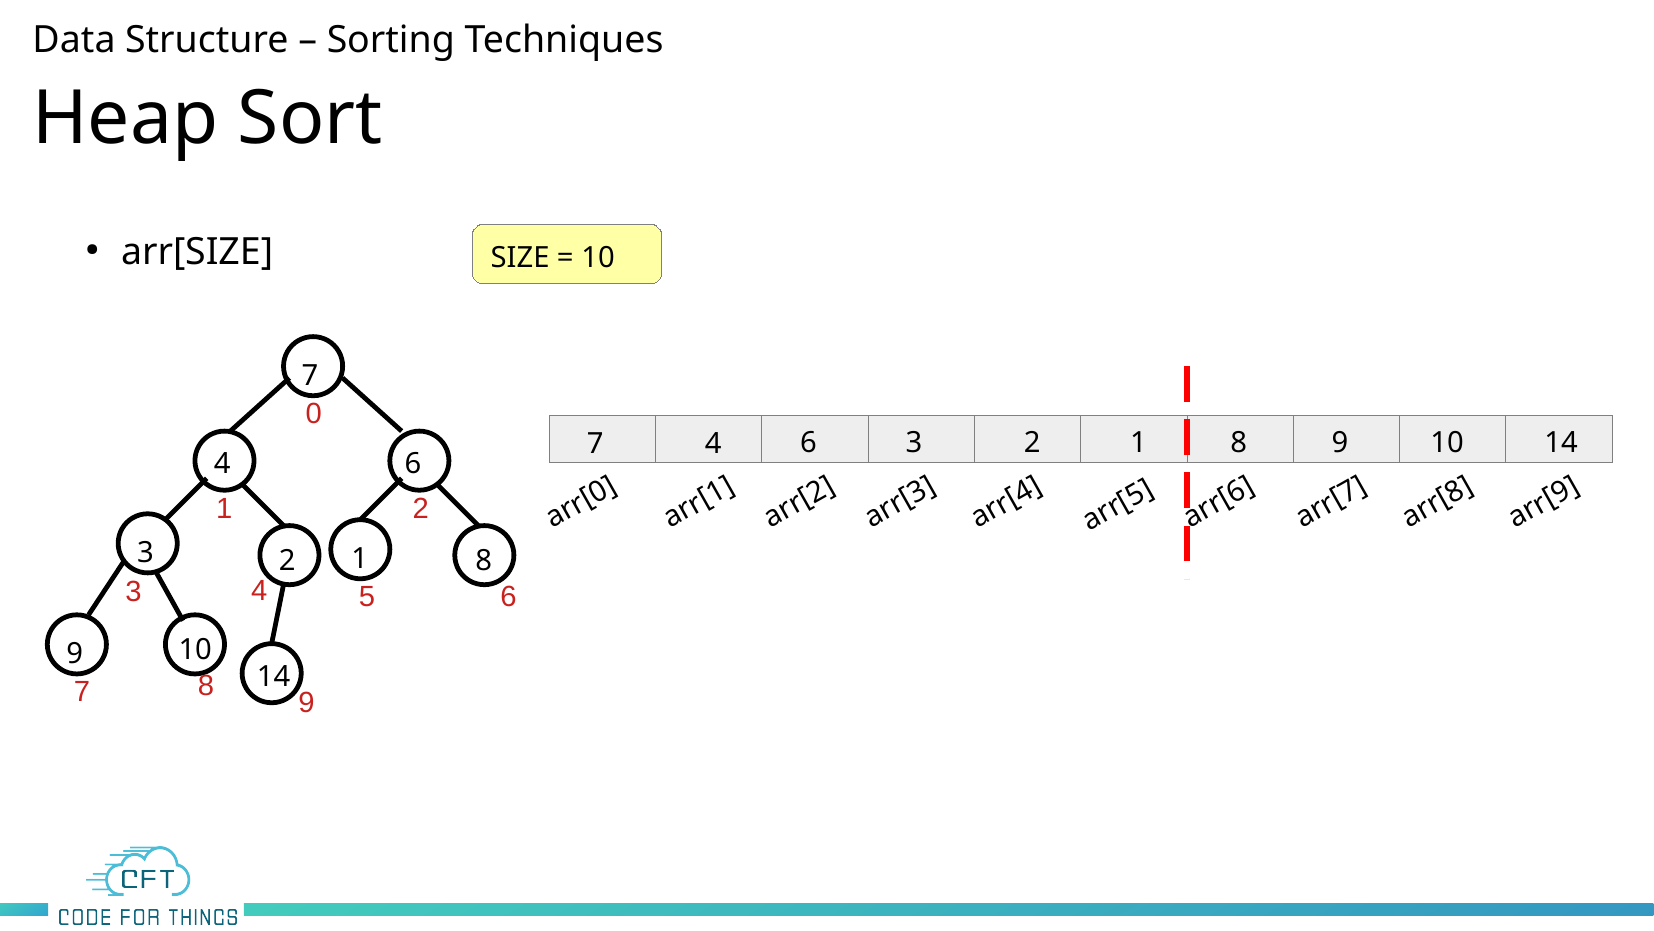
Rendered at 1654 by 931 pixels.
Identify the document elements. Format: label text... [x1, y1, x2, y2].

text_box [644, 415, 690, 463]
text_box 8 [183, 661, 229, 710]
picture [59, 846, 237, 925]
text_box arr[4] [949, 439, 1087, 554]
text_box 7 [572, 415, 644, 465]
text_box arr[SIZE] [70, 217, 315, 284]
text_box 3 [110, 567, 116, 576]
text_box [1384, 415, 1415, 463]
text_box 10 [163, 620, 231, 670]
text_box 9 [283, 679, 330, 727]
text_box 2 [264, 531, 313, 581]
text_box 1 [336, 529, 385, 579]
text_box 2 [1009, 413, 1058, 463]
text_box arr[1] [637, 451, 774, 554]
text_box [404, 431, 435, 435]
text_box [55, 614, 99, 624]
text_box [184, 614, 212, 620]
text_box 5 [343, 572, 390, 621]
text_box [118, 528, 122, 558]
text_box arr[6] [1164, 438, 1300, 553]
text_box [291, 336, 335, 346]
text_box [209, 431, 240, 435]
text_box [259, 540, 264, 566]
text_box [509, 538, 514, 572]
text_box [1597, 415, 1613, 463]
text_box [1483, 415, 1529, 463]
text_box arr[8] [1380, 438, 1515, 554]
title Data Structure – Sorting Techniques Heap Sort [32, 12, 1184, 166]
text_box 3 [110, 567, 157, 616]
text_box 4 [690, 415, 757, 465]
text_box [472, 224, 662, 284]
text_box 8 [1215, 413, 1264, 463]
text_box 9 [1316, 413, 1384, 463]
text_box [1264, 415, 1316, 463]
text_box 1 [201, 484, 248, 532]
text_box 14 [1529, 413, 1597, 463]
text_box 4 [199, 435, 266, 485]
text_box [467, 525, 502, 531]
text_box 2 [397, 484, 444, 532]
text_box [470, 581, 485, 585]
text_box [126, 513, 170, 523]
text_box 7 [59, 667, 105, 716]
text_box arr[0] [520, 459, 661, 554]
text_box 8 [460, 531, 509, 581]
text_box [385, 533, 390, 566]
text_box 3 [890, 413, 958, 463]
text_box arr[2] [738, 443, 875, 554]
text_box [283, 581, 304, 585]
text_box 6 [785, 413, 853, 463]
text_box 9 [51, 624, 100, 674]
text_box arr[3] [839, 450, 981, 554]
text_box [313, 537, 320, 574]
text_box 14 [242, 647, 309, 697]
text_box [100, 626, 107, 663]
text_box 1 [1115, 413, 1164, 463]
text_box arr[5] [1058, 442, 1187, 558]
text_box [254, 697, 283, 703]
text_box 10 [1415, 413, 1483, 463]
text_box arr[9] [1482, 442, 1625, 554]
text_box [338, 519, 382, 529]
text_box [454, 538, 460, 572]
text_box [853, 415, 890, 463]
text_box 6 [389, 435, 457, 485]
text_box [330, 532, 336, 566]
text_box 7 [286, 346, 349, 396]
text_box [958, 415, 1009, 463]
text_box [1058, 415, 1115, 463]
text_box 0 [290, 389, 337, 437]
text_box [757, 415, 785, 463]
text_box [1164, 415, 1215, 463]
text_box 6 [485, 572, 532, 621]
text_box [194, 445, 199, 476]
text_box [549, 415, 572, 463]
text_box 3 [122, 523, 171, 573]
text_box [47, 630, 51, 659]
text_box [272, 525, 307, 531]
text_box SIZE = 10 [475, 228, 656, 278]
text_box arr[7] [1272, 441, 1412, 554]
text_box [171, 525, 178, 562]
text_box 4 [236, 566, 283, 615]
text_box arr[5] [1190, 478, 1199, 499]
text_box [258, 643, 286, 647]
